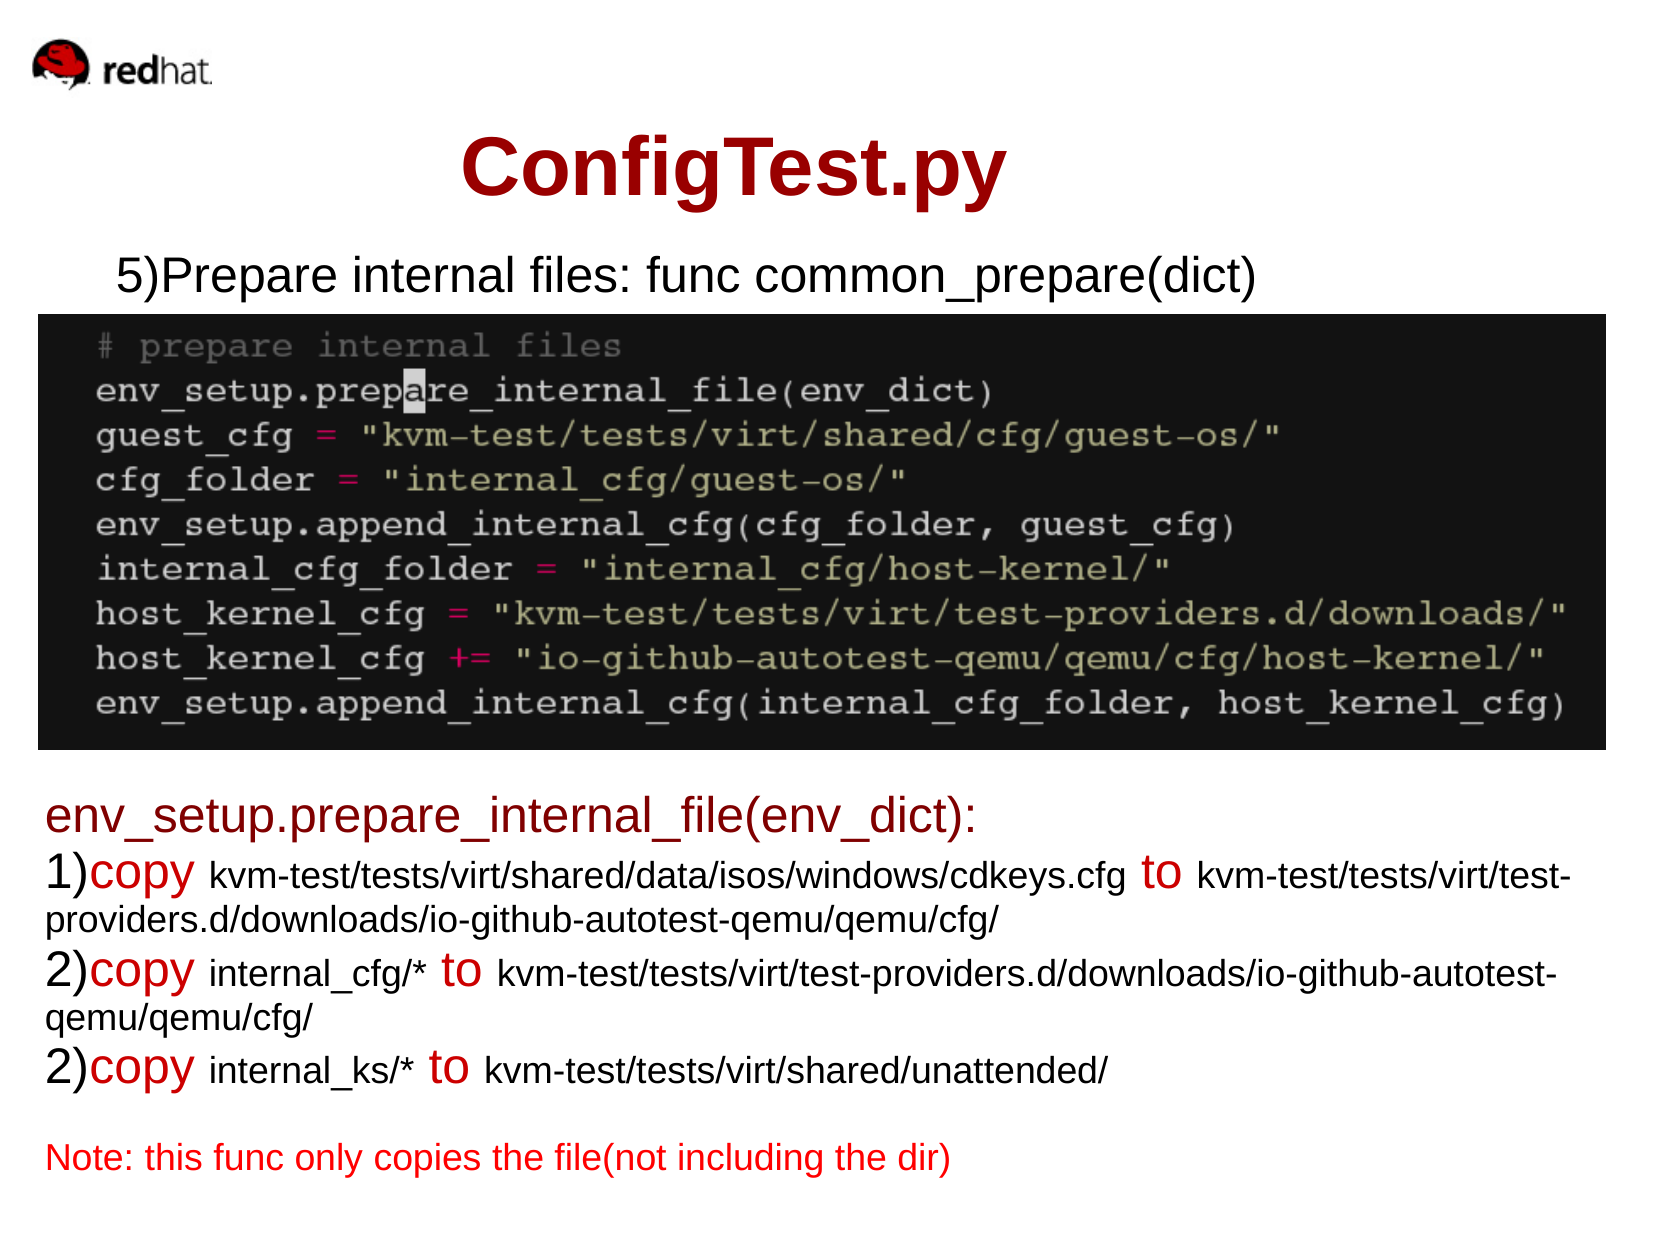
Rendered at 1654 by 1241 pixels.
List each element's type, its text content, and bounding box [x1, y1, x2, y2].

picture [31, 37, 212, 98]
text_box env_setup.prepare_internal_file(env_dict): 1)copy kvm-test/tests/virt/shared/data/isos/windows/cdkeys.cfg to kvm-test/tests/virt/test-providers.d/downloads/io-github-autotest-qemu/qemu/cfg/ 2)copy internal_cfg/* to kvm-test/tests/virt/test-providers.d/downloads/io-github-autotest-qemu/qemu/cfg/ 2)copy internal_ks/* to kvm-test/tests/virt/shared/unattended/ Note: this func only copies the file(not including the dir) [30, 780, 1639, 1241]
text_box 5)Prepare internal files: func common_prepare(dict) [45, 240, 1576, 367]
text_box ConfigTest.py [150, 112, 1313, 226]
picture [38, 314, 1606, 751]
